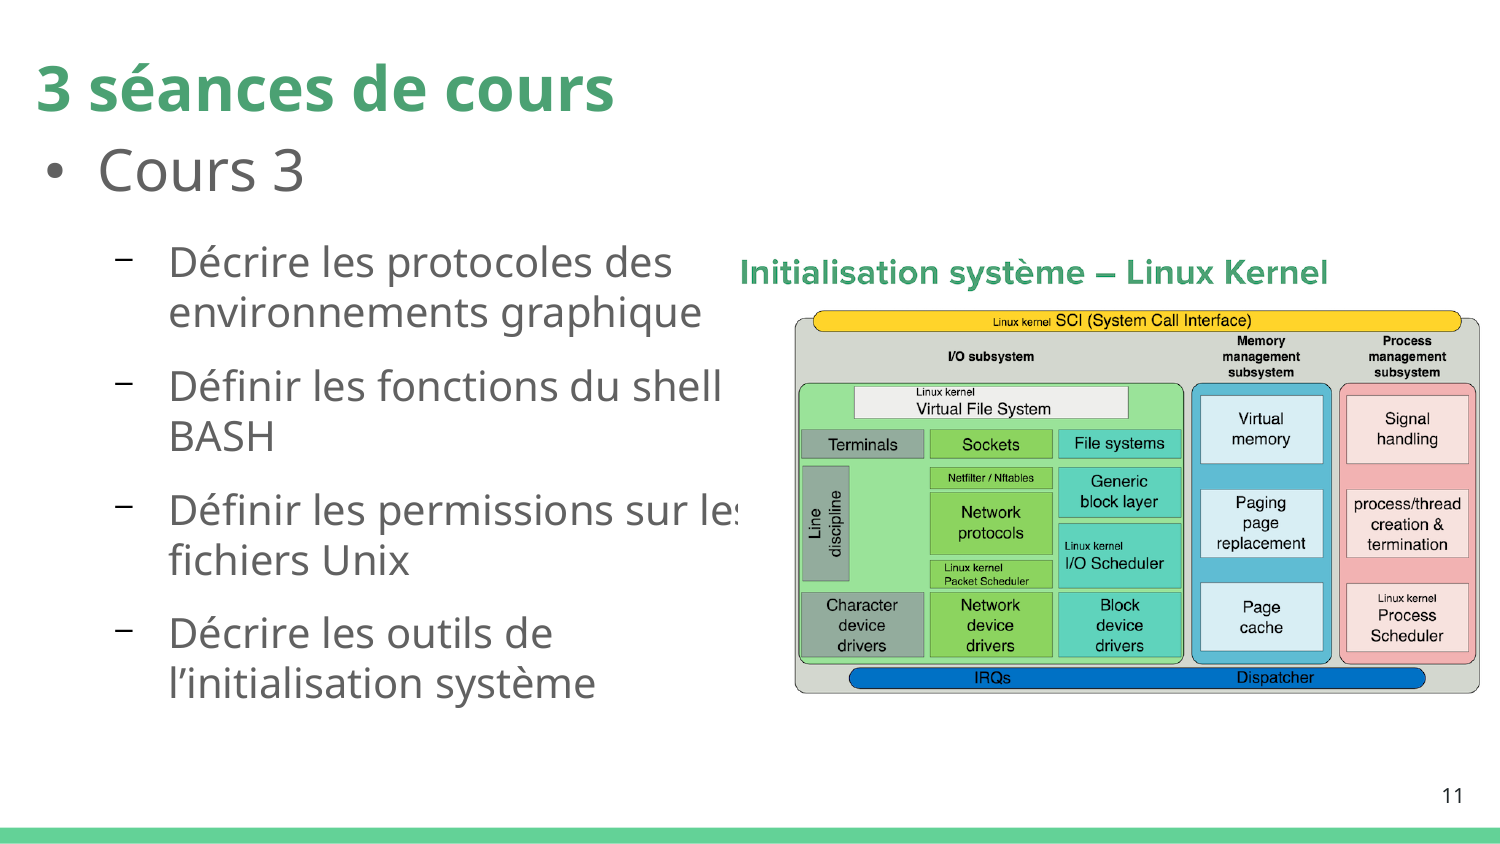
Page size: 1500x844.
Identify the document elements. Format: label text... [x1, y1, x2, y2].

picture [738, 253, 1485, 696]
title 3 séances de cours [21, 23, 1420, 117]
list Cours 3 Décrire les protocoles des environnements graphique Définir les fonctions du shell BASH Définir les permissions sur les fichiers Unix Décrire les outils de l’initialisation système [11, 106, 798, 842]
slide_number <numéro> [1389, 764, 1480, 830]
